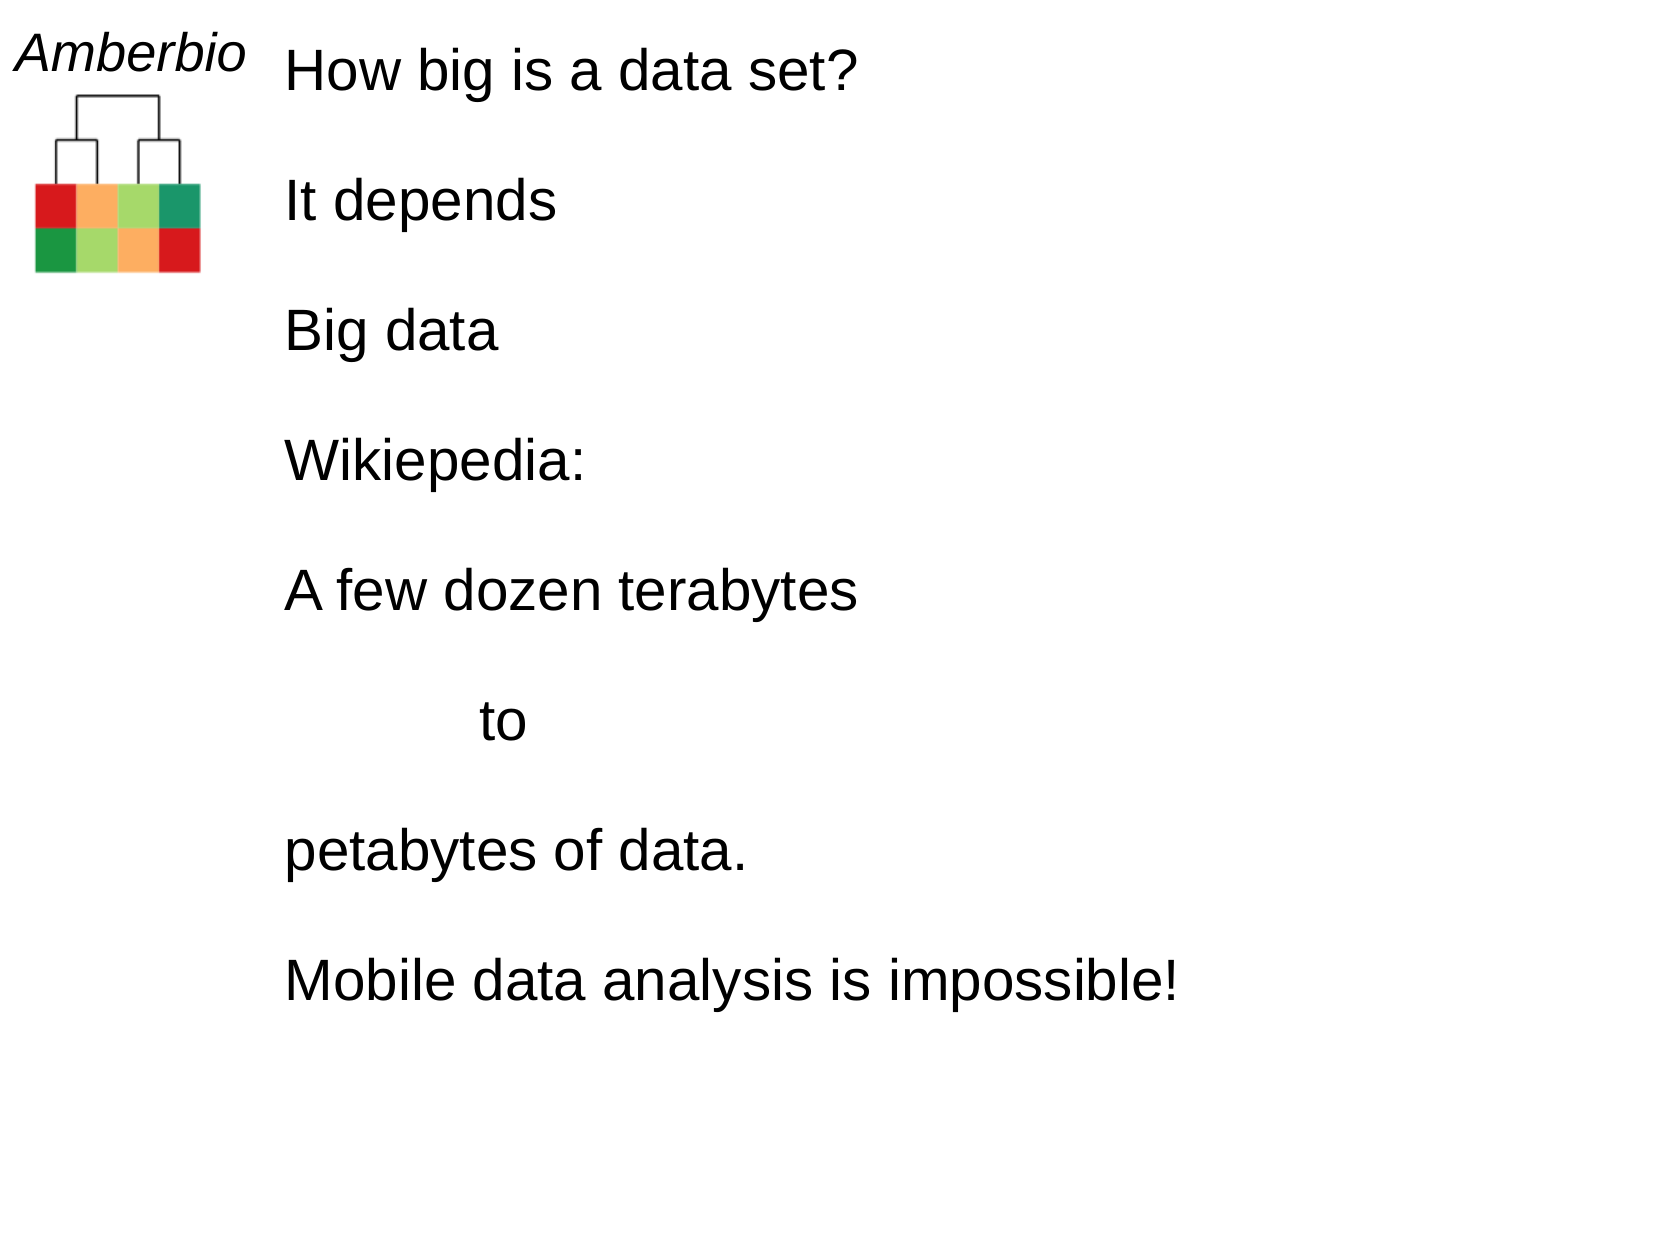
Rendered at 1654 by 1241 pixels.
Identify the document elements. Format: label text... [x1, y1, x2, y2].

text_box How big is a data set? It depends Big data Wikiepedia: A few dozen terabytes to petabytes of data. Mobile data analysis is impossible! [270, 30, 1306, 1126]
text_box Amberbio [0, 15, 286, 91]
picture [15, 91, 226, 301]
